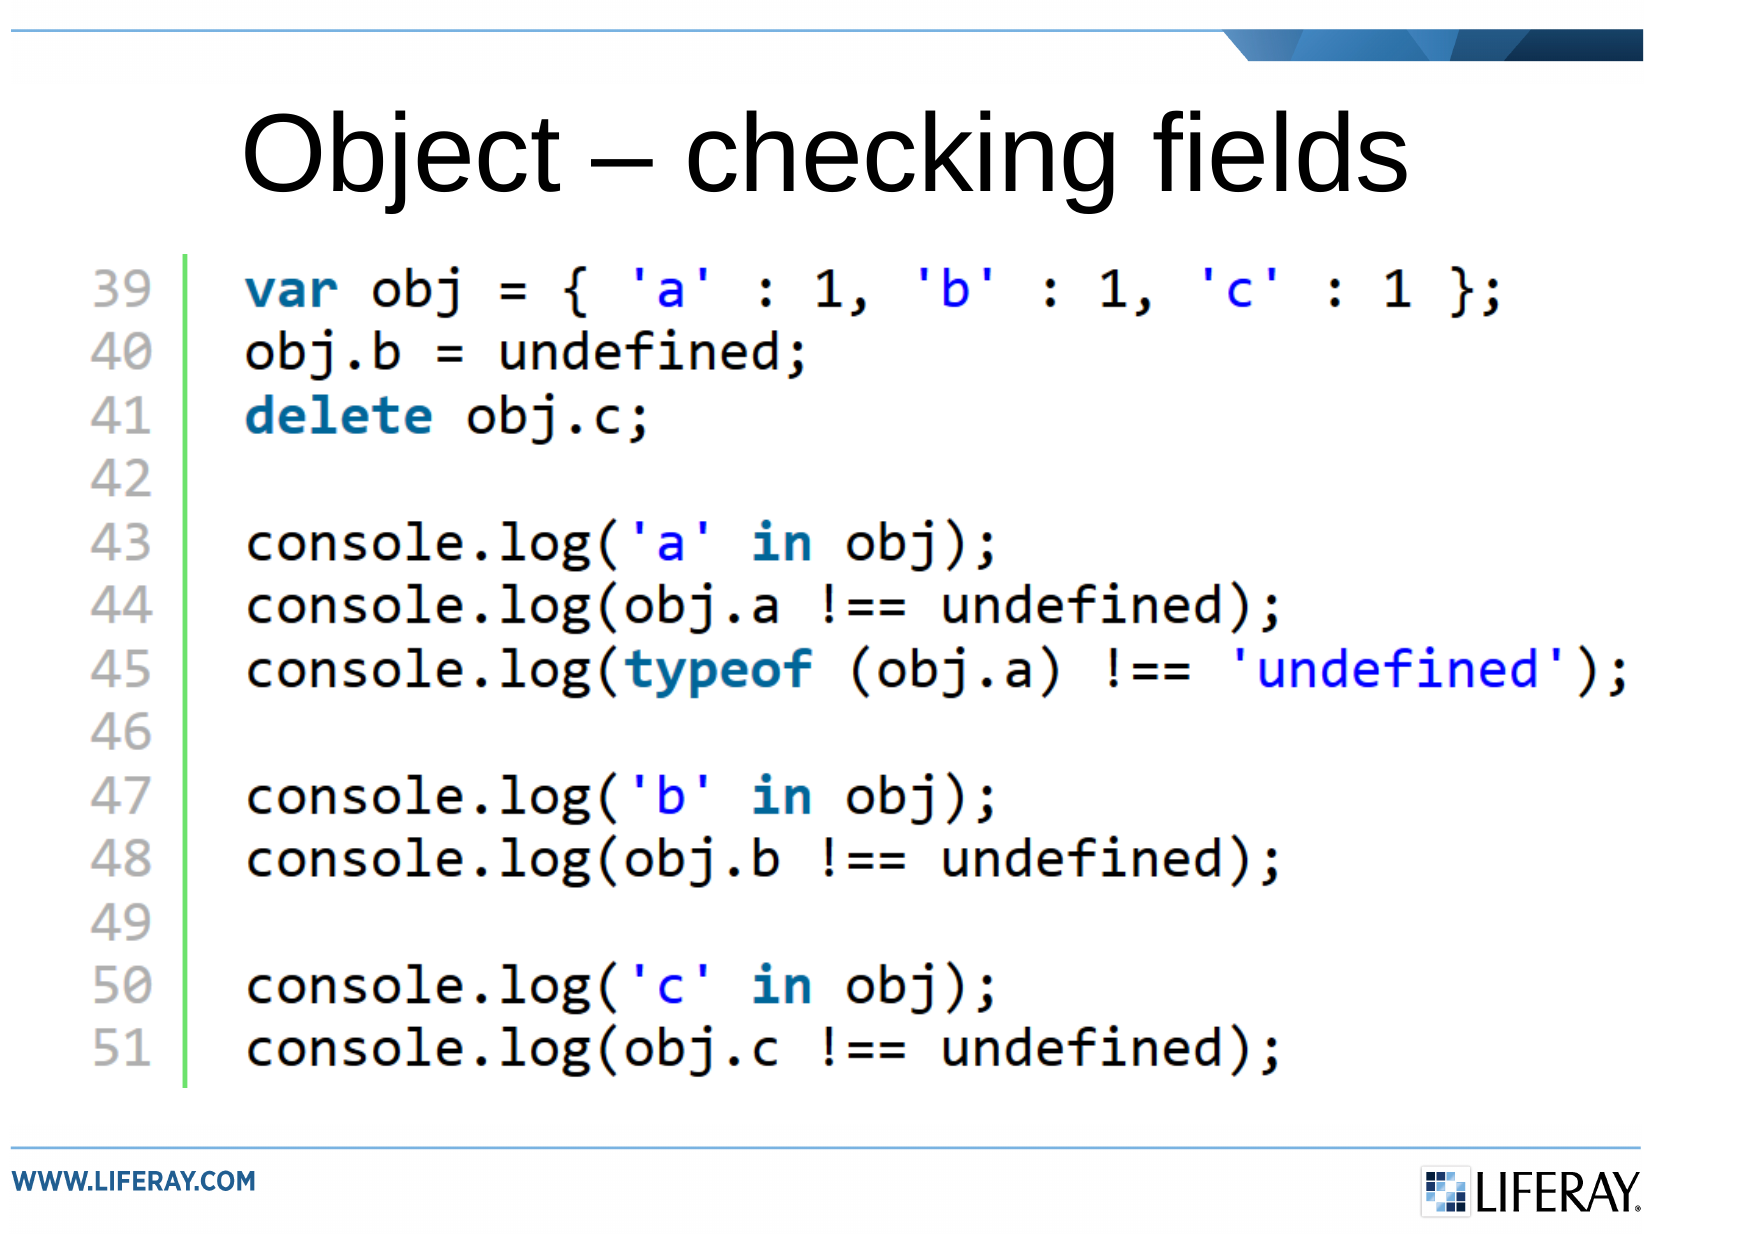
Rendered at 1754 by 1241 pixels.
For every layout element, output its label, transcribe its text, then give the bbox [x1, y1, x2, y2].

picture [75, 254, 1640, 1088]
title Object – checking fields [82, 49, 1571, 254]
picture [11, 0, 1644, 84]
picture [9, 1124, 1642, 1234]
